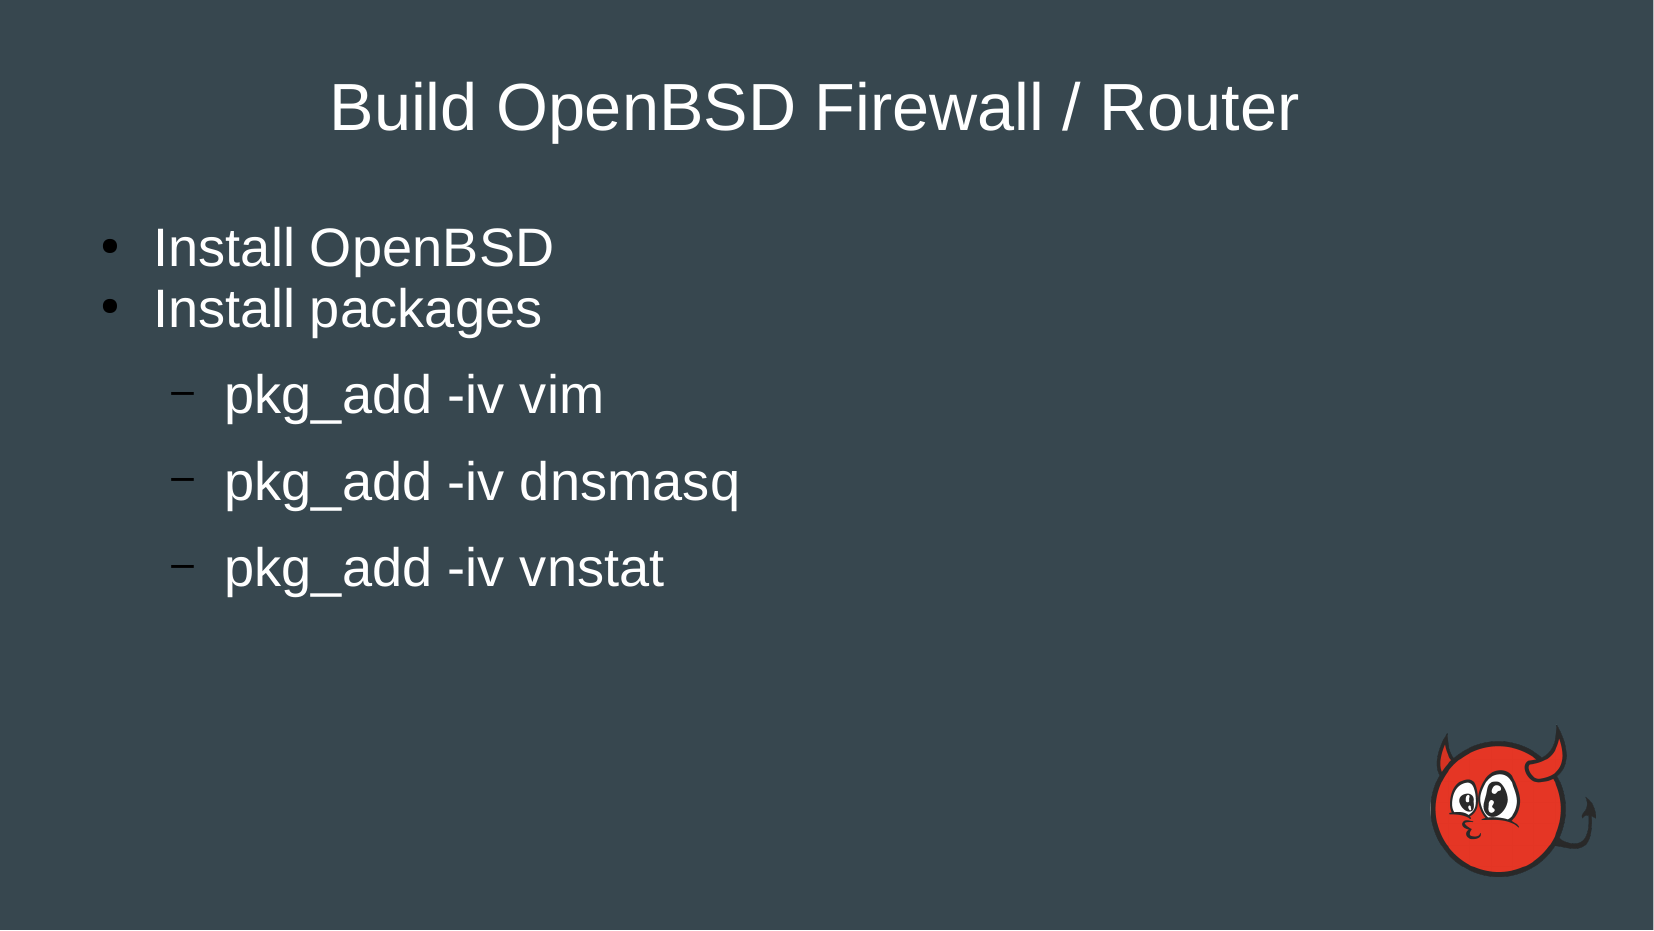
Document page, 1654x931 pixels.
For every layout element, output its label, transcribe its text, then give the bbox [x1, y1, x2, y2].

picture [1427, 717, 1598, 888]
list Install OpenBSD Install packages pkg_add -iv vim pkg_add -iv dnsmasq pkg_add -iv vnstat [82, 217, 1571, 757]
title Build OpenBSD Firewall / Router [105, 30, 1525, 186]
